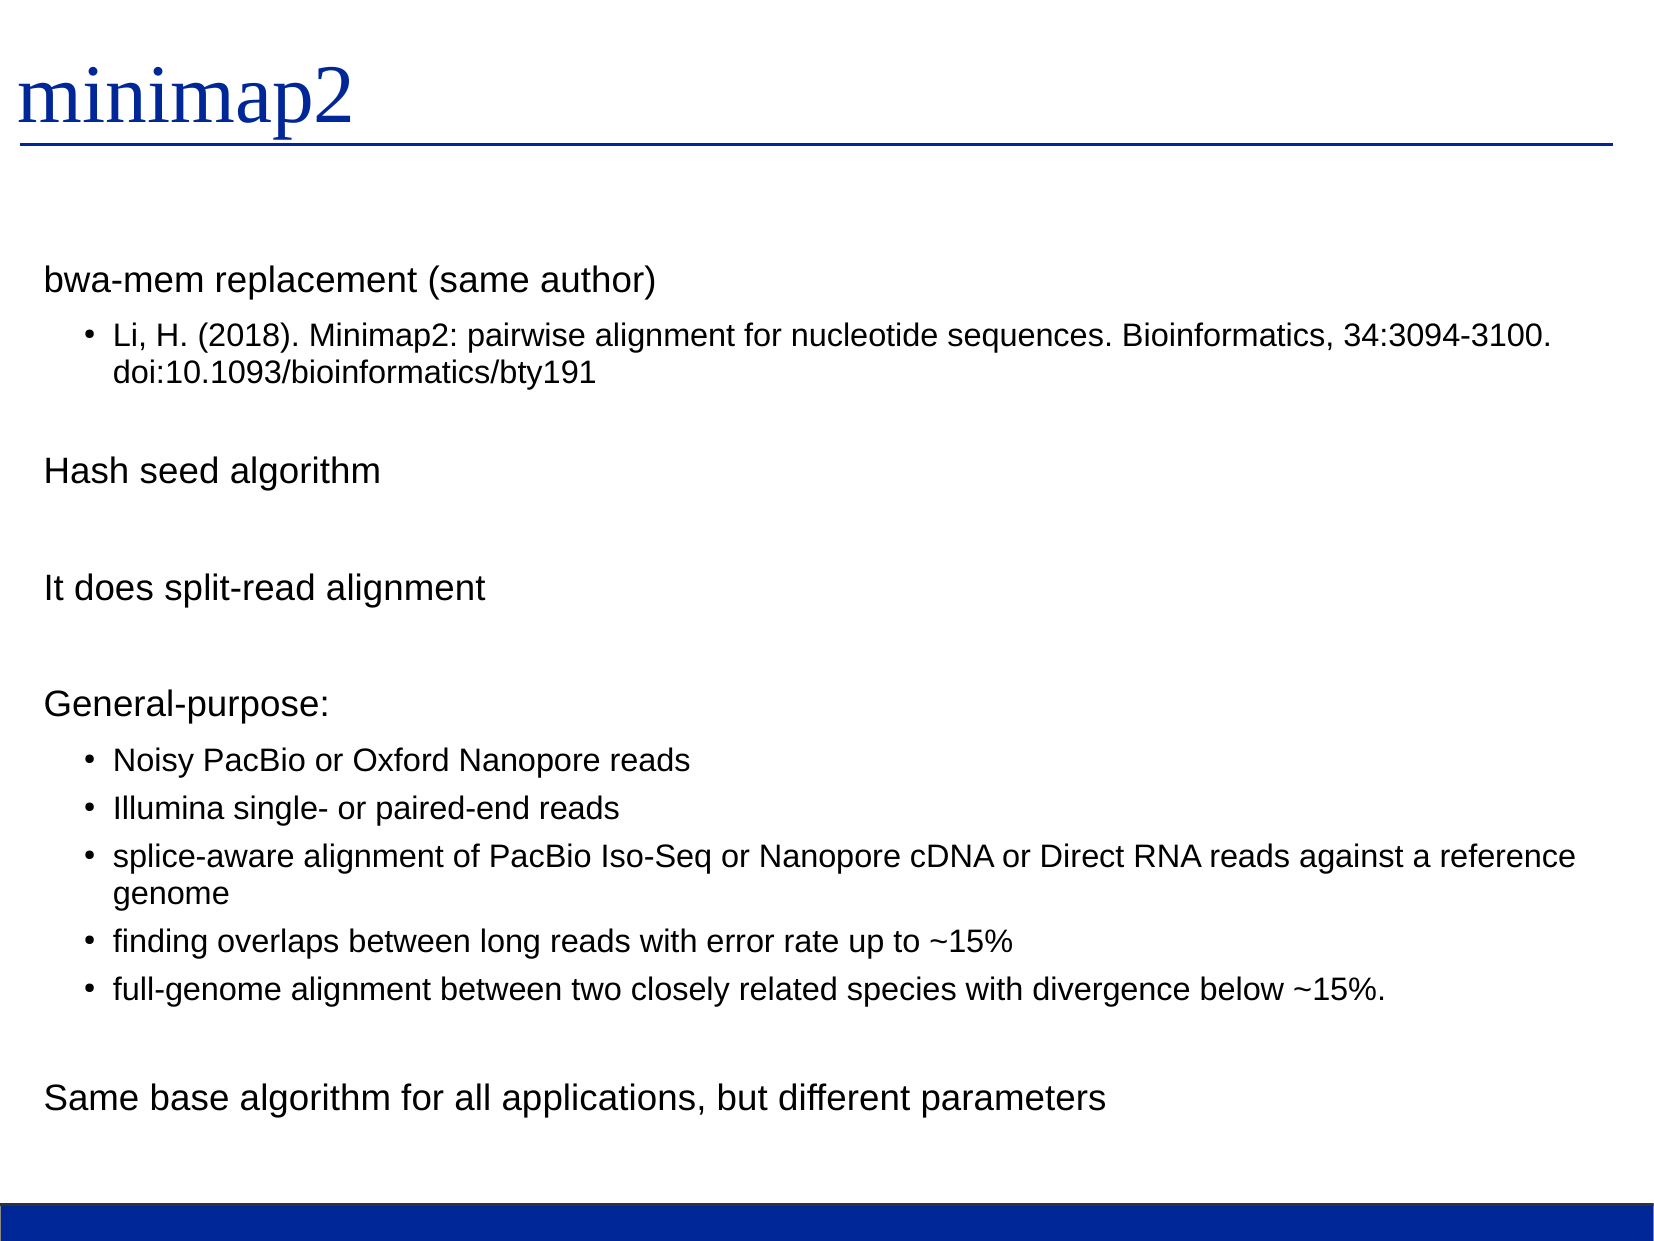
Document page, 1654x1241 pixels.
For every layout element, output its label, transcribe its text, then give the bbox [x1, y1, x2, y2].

title minimap2 [17, 0, 1589, 198]
list bwa-mem replacement (same author) Li, H. (2018). Minimap2: pairwise alignment for nucleotide sequences. Bioinformatics, 34:3094-3100. doi:10.1093/bioinformatics/bty191 Hash seed algorithm It does split-read alignment General-purpose: Noisy PacBio or Oxford Nanopore reads Illumina single- or paired-end reads splice-aware alignment of PacBio Iso-Seq or Nanopore cDNA or Direct RNA reads against a reference genome finding overlaps between long reads with error rate up to ~15% full-genome alignment between two closely related species with divergence below ~15%. Same base algorithm for all applications, but different parameters [43, 258, 1611, 1121]
